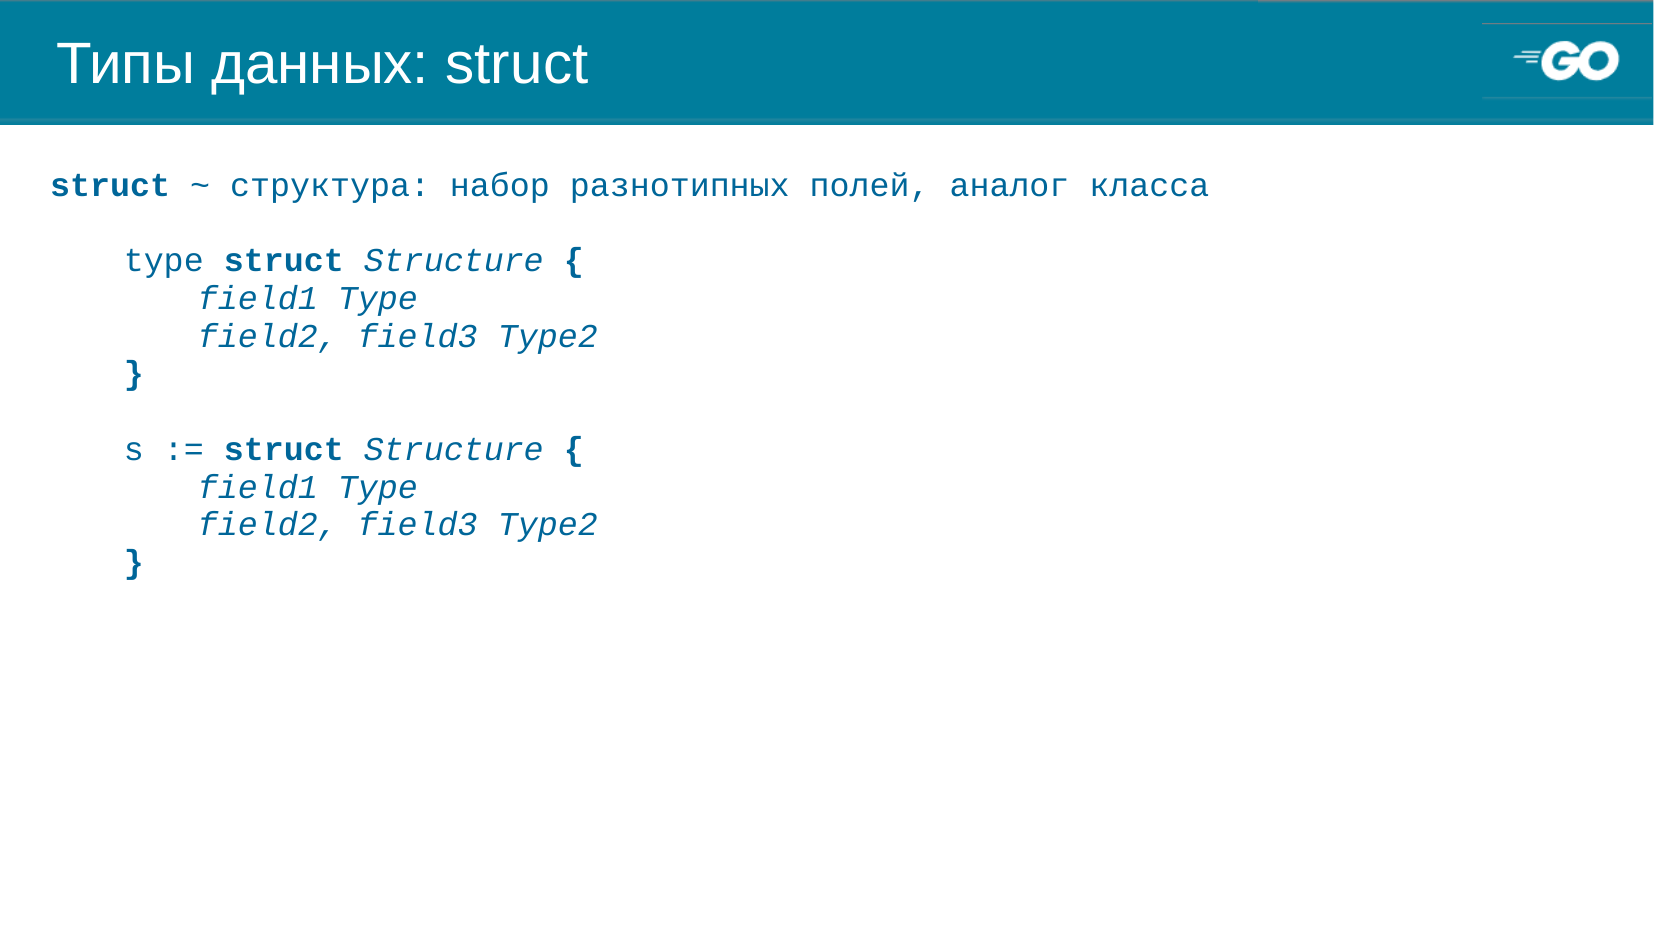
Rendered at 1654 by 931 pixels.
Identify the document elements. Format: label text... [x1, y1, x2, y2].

text_box struct ~ структура: набор разнотипных полей, аналог класса type struct Structure { field1 Type field2, field3 Type2 } s := struct Structure { field1 Type field2, field3 Type2 } [35, 124, 1619, 898]
picture [1542, 41, 1619, 81]
text_box Типы данных: struct [41, 23, 1495, 104]
